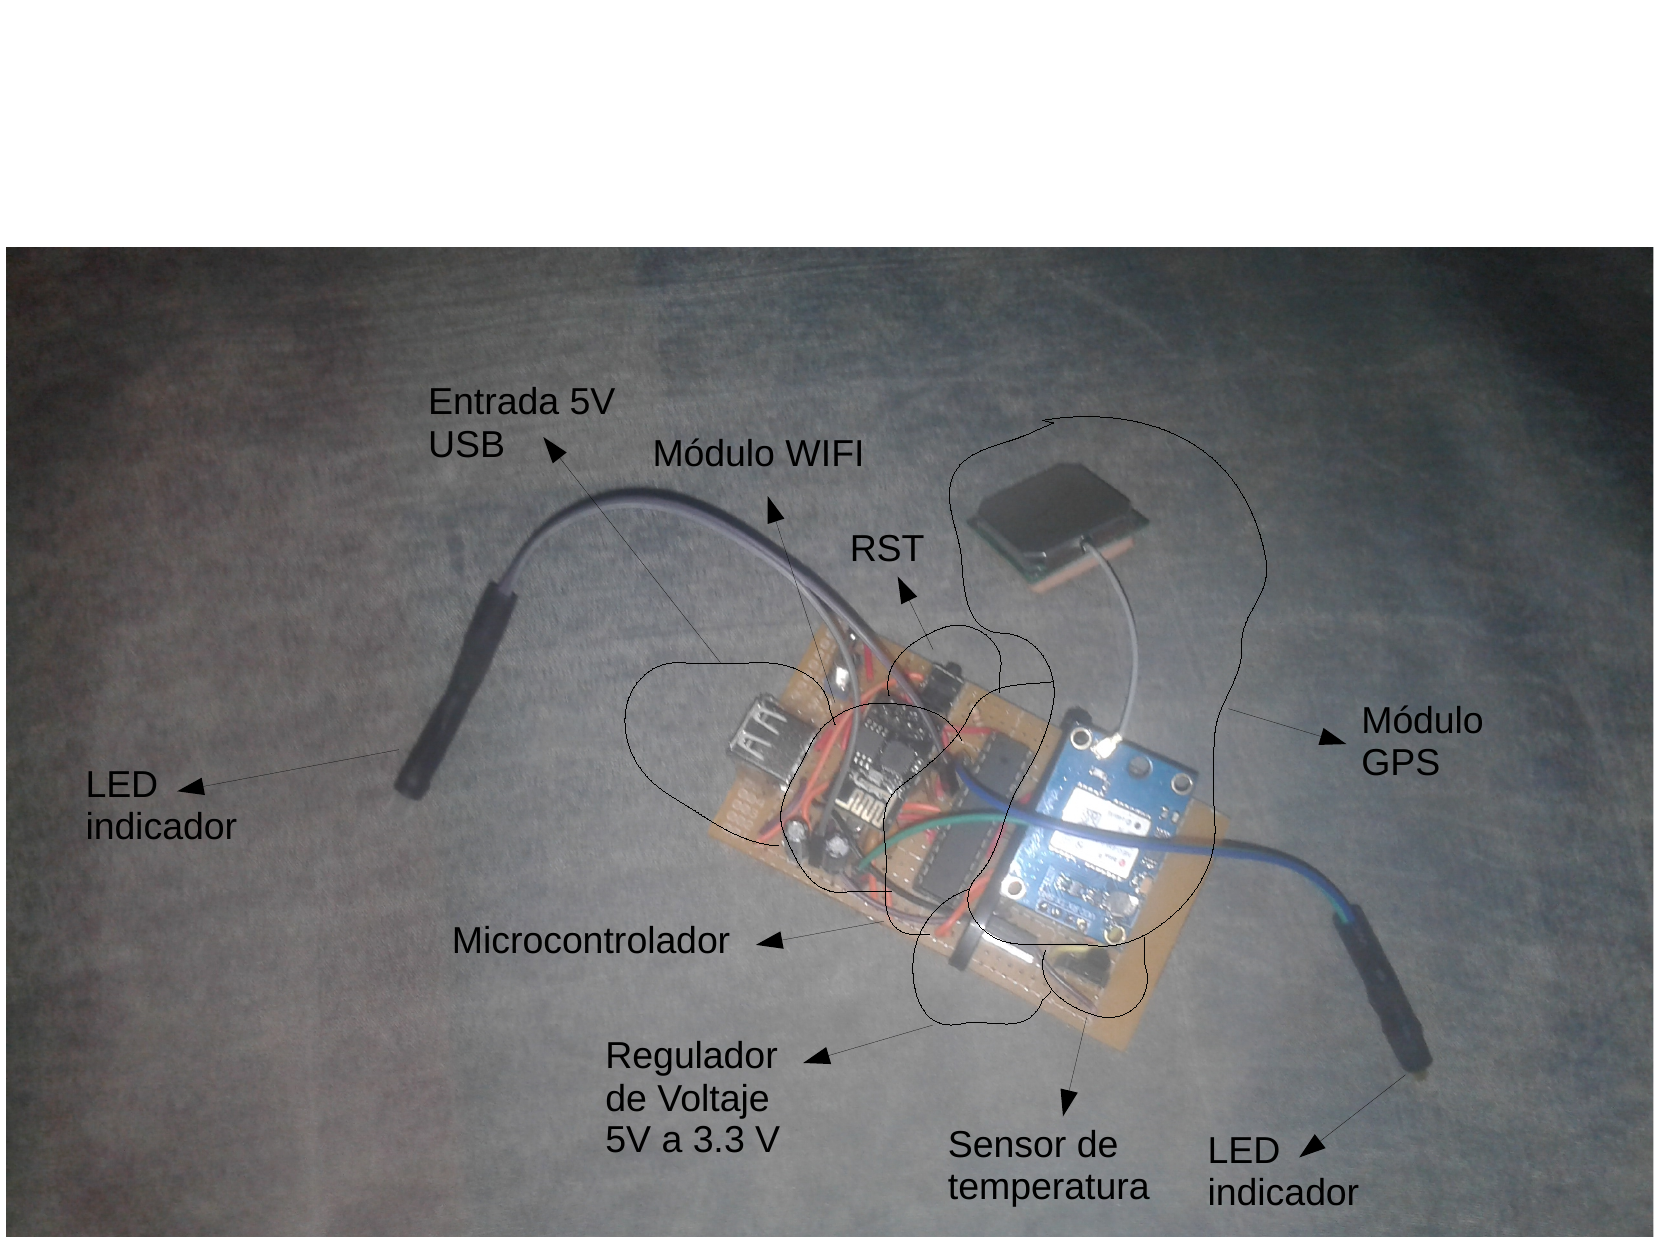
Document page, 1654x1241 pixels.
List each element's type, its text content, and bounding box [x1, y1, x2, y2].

text_box Regulador de Voltaje 5V a 3.3 V [590, 1027, 827, 1169]
text_box RST [835, 519, 950, 577]
text_box LED indicador [70, 755, 296, 855]
text_box Módulo GPS [1346, 692, 1571, 792]
text_box Entrada 5V USB [413, 373, 662, 473]
text_box Módulo WIFI [637, 425, 969, 483]
text_box Microcontrolador [437, 911, 756, 969]
text_box LED indicador [1229, 1122, 1418, 1221]
picture [6, 247, 1654, 1237]
text_box Sensor de temperatura [933, 1116, 1229, 1241]
